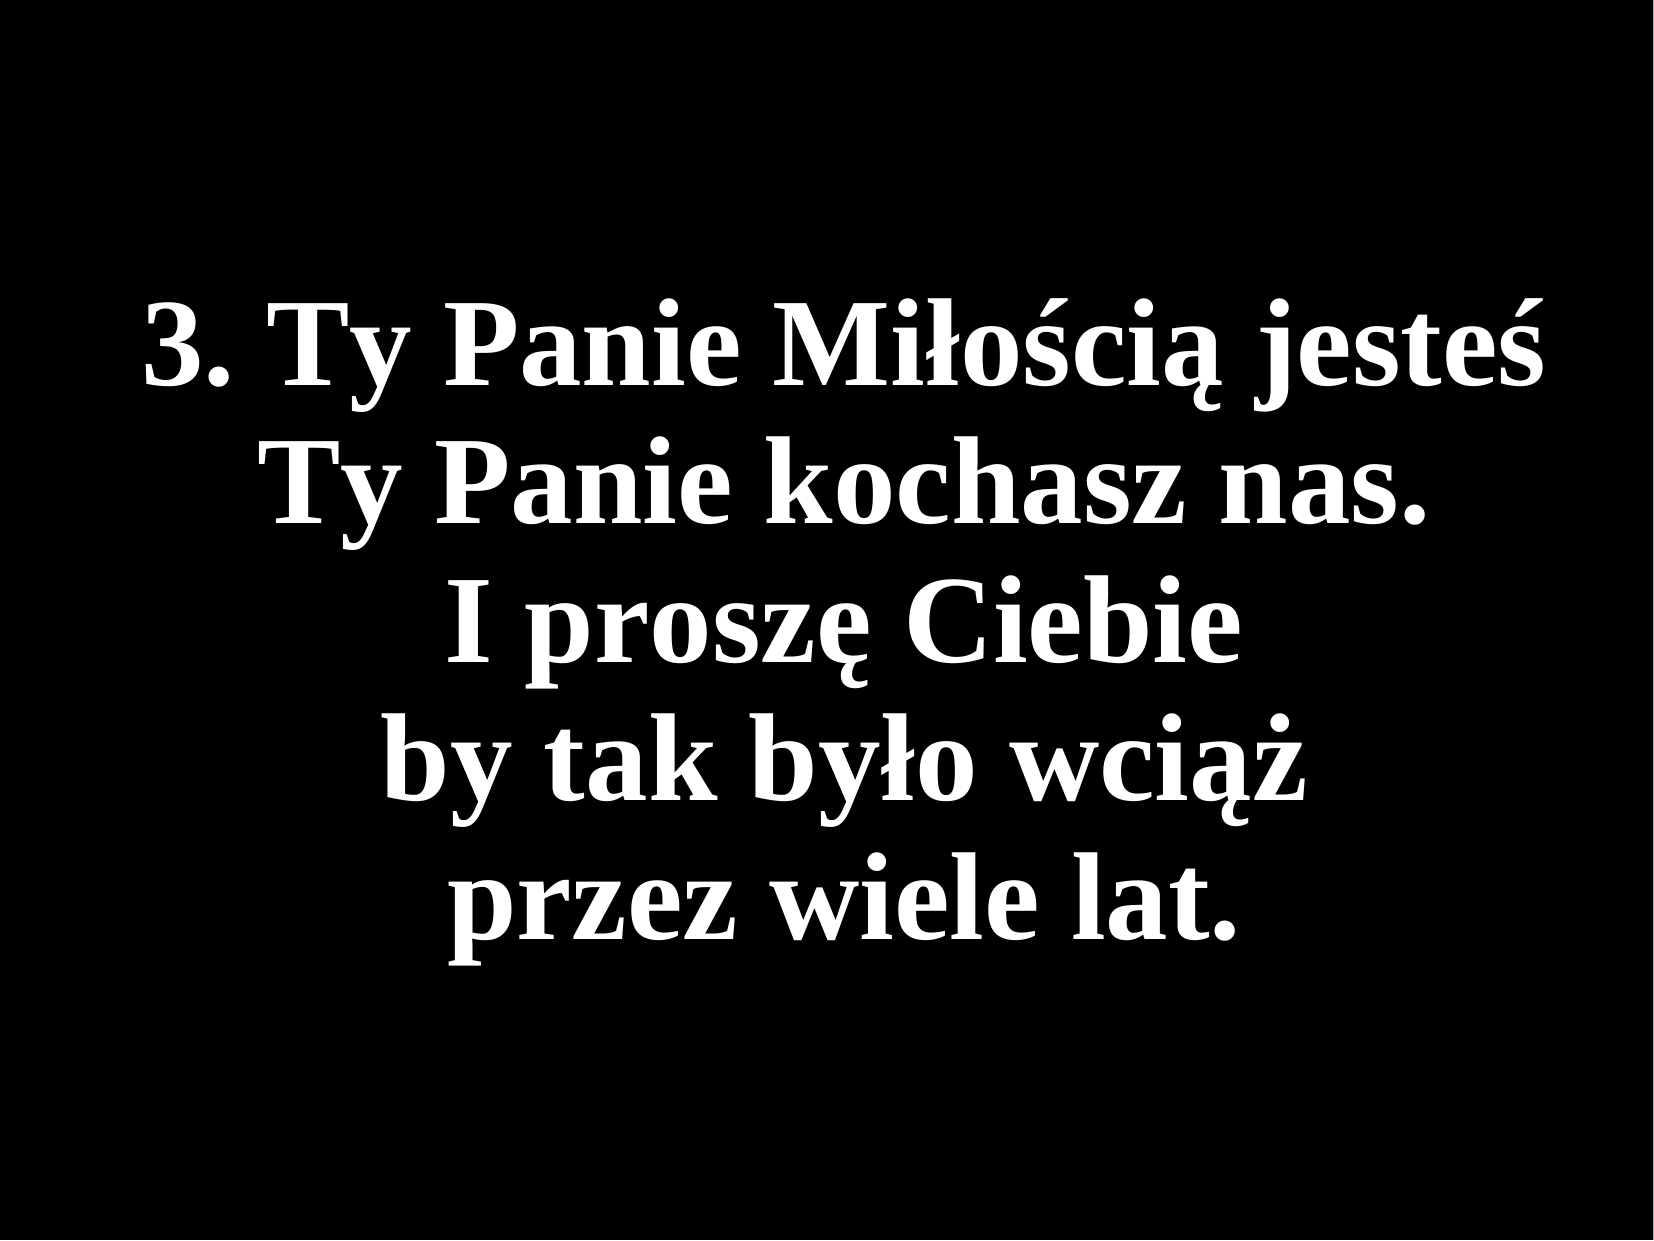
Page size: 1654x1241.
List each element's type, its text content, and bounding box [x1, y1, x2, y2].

subtitle 3. Ty Panie Miłością jesteś Ty Panie kochasz nas. I proszę Ciebie by tak było wciąż przez wiele lat. [0, 0, 1654, 1241]
